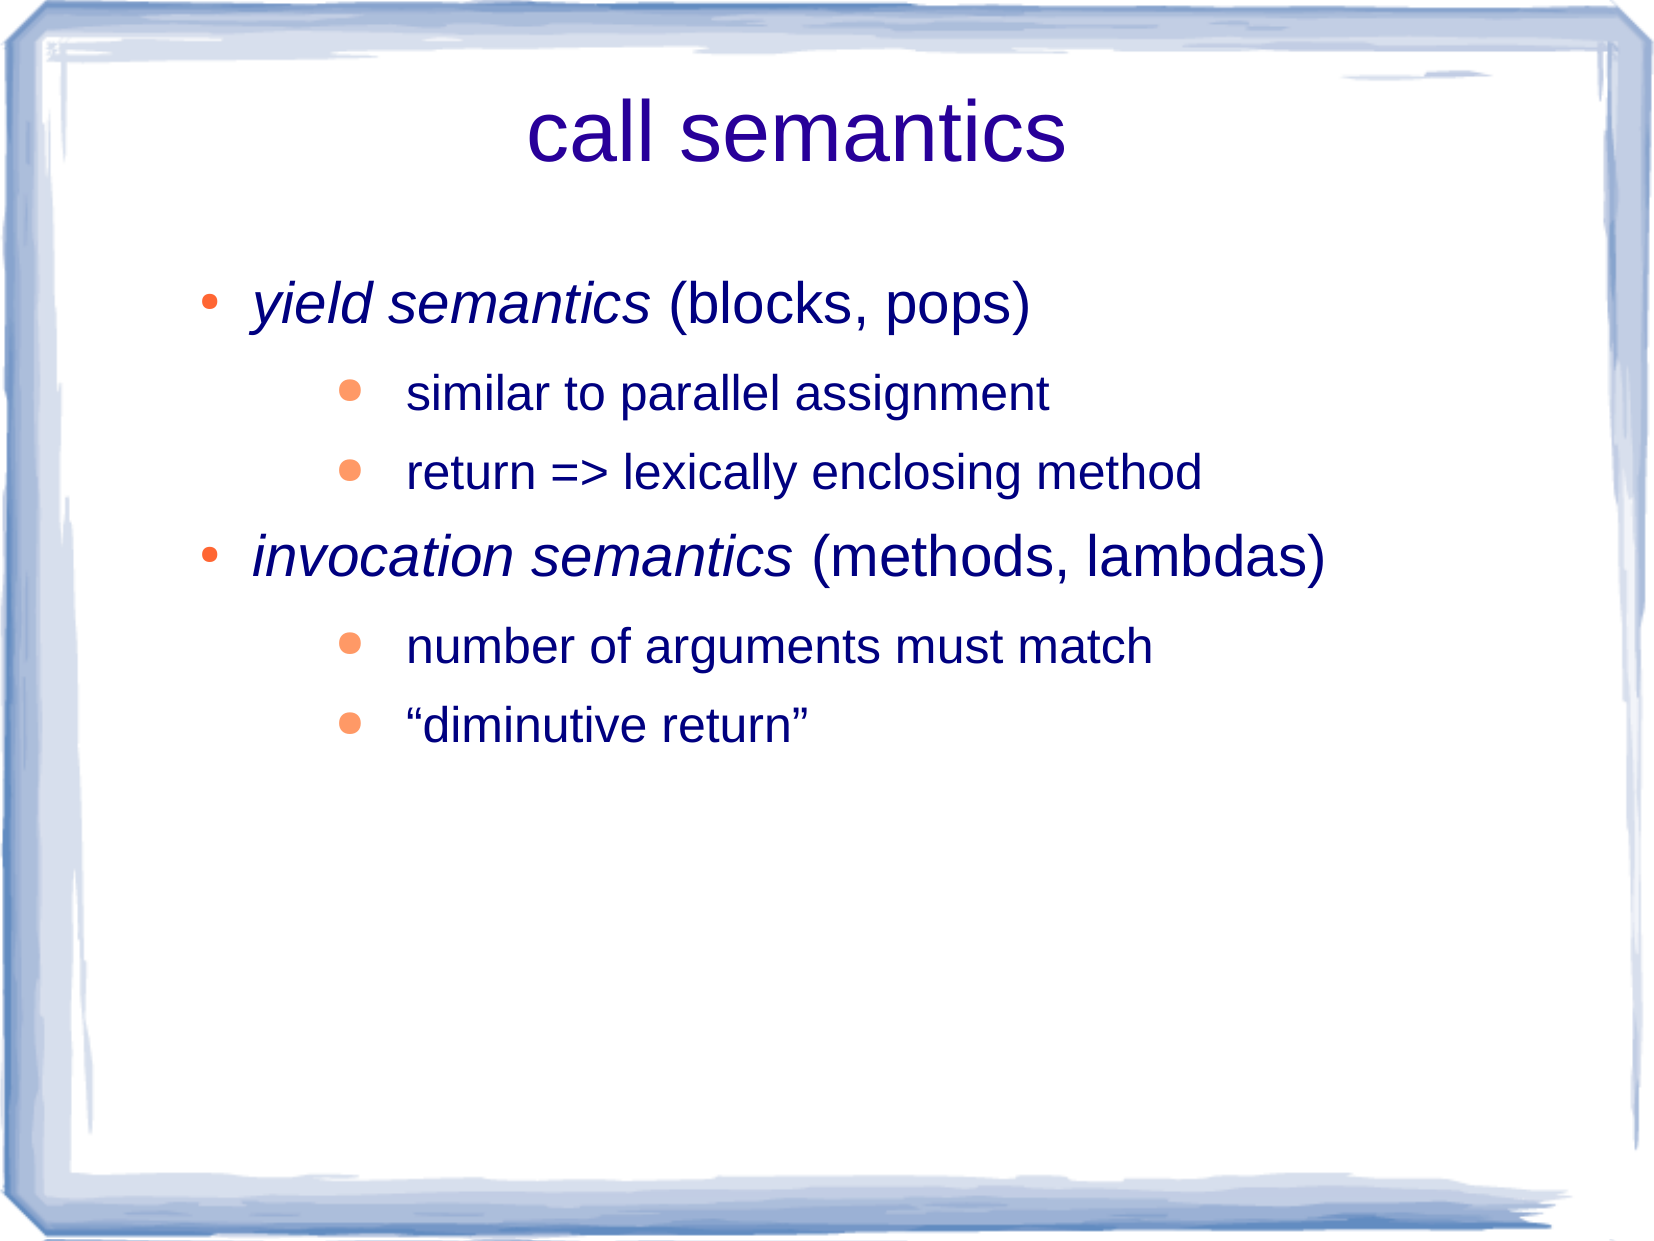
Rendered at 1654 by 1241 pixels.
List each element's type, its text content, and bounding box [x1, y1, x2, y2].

list yield semantics (blocks, pops) similar to parallel assignment return => lexically enclosing method invocation semantics (methods, lambdas) number of arguments must match “diminutive return” [181, 270, 1457, 972]
title call semantics [79, 42, 1515, 220]
picture [0, 0, 1654, 1241]
